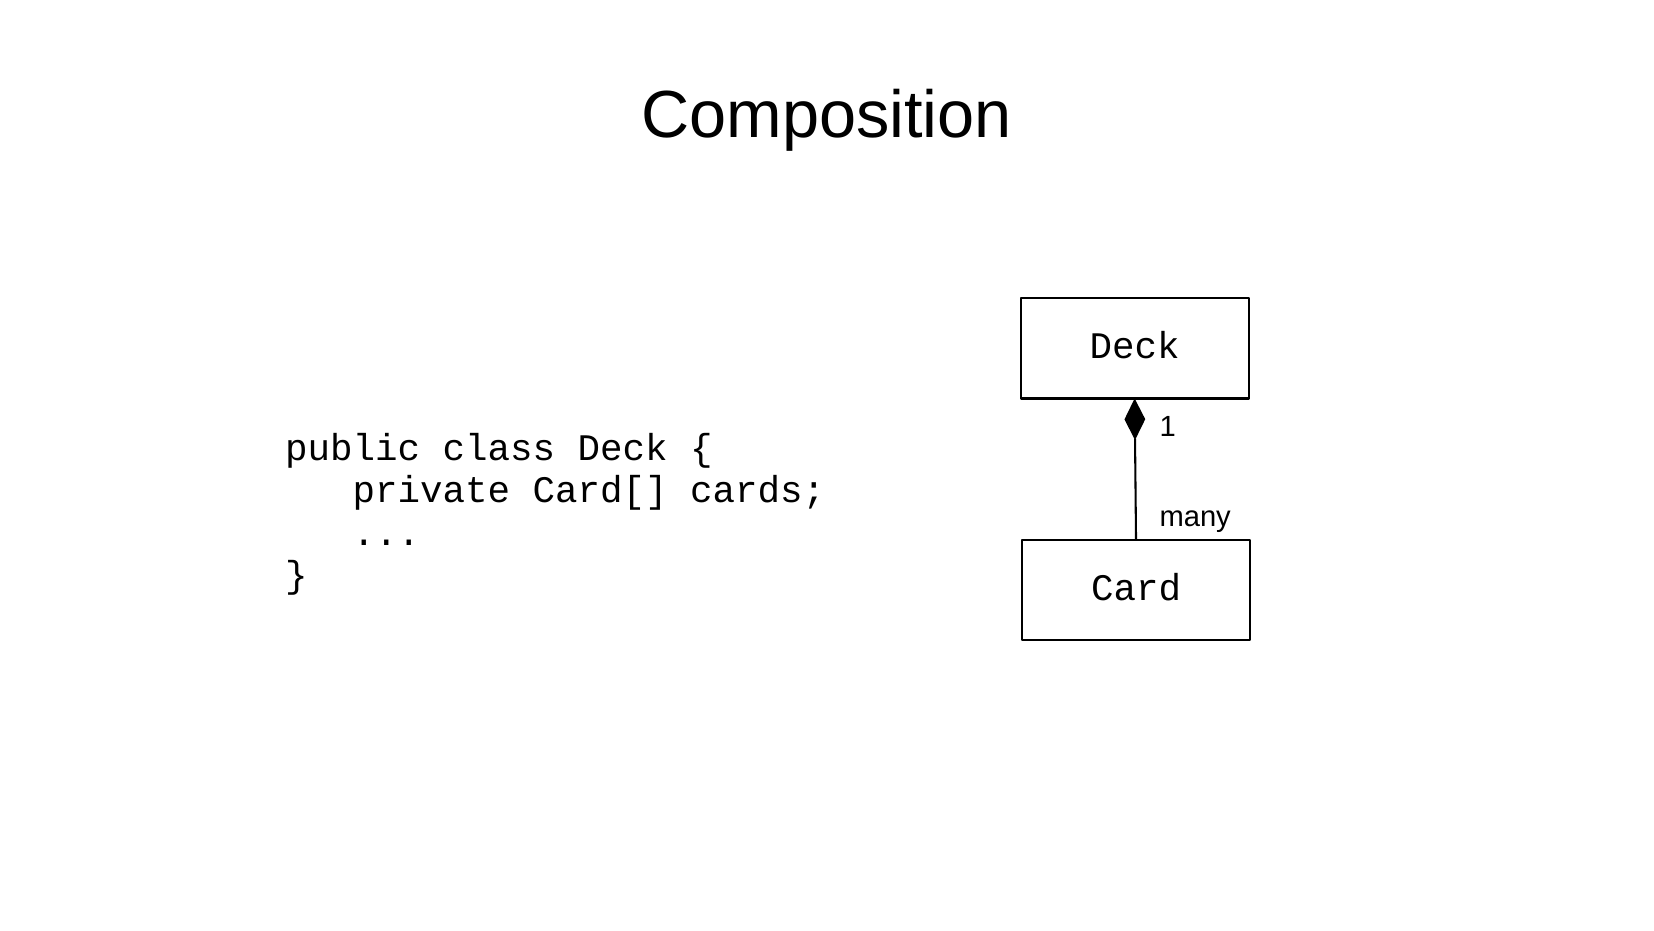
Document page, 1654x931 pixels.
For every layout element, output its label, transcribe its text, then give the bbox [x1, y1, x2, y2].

text_box 1 [1144, 402, 1191, 451]
text_box Deck [1020, 298, 1249, 399]
title Composition [82, 37, 1571, 193]
text_box Card [1022, 540, 1251, 641]
text_box public class Deck { private Card[] cards; ... } [270, 421, 840, 650]
text_box many [1144, 492, 1247, 541]
